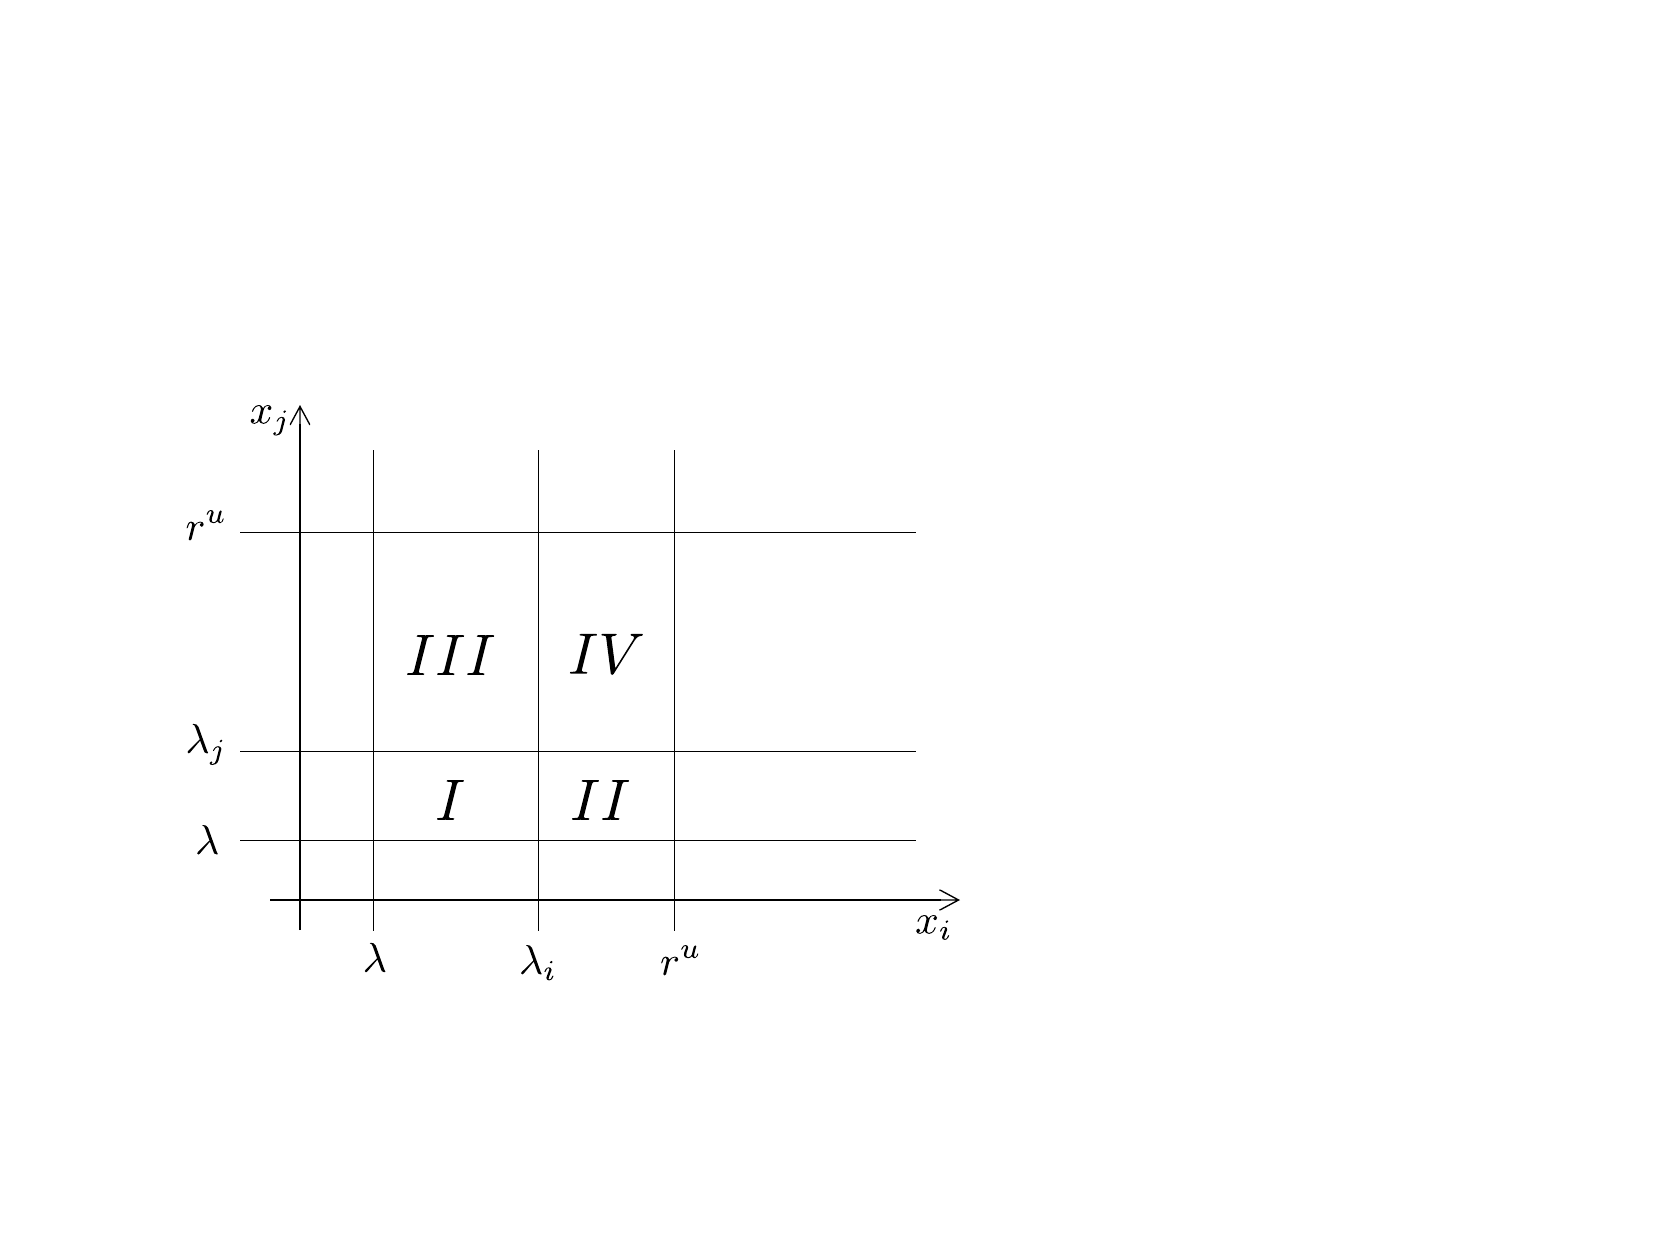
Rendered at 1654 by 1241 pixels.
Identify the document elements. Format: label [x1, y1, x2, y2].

text_box [435, 780, 466, 820]
text_box [405, 635, 496, 676]
text_box [660, 945, 700, 976]
text_box [518, 945, 556, 981]
text_box [249, 405, 289, 436]
text_box [570, 780, 631, 820]
text_box [567, 633, 646, 676]
text_box [362, 942, 387, 973]
text_box [185, 723, 226, 766]
text_box [915, 915, 951, 940]
text_box [185, 510, 226, 541]
text_box [195, 825, 220, 855]
